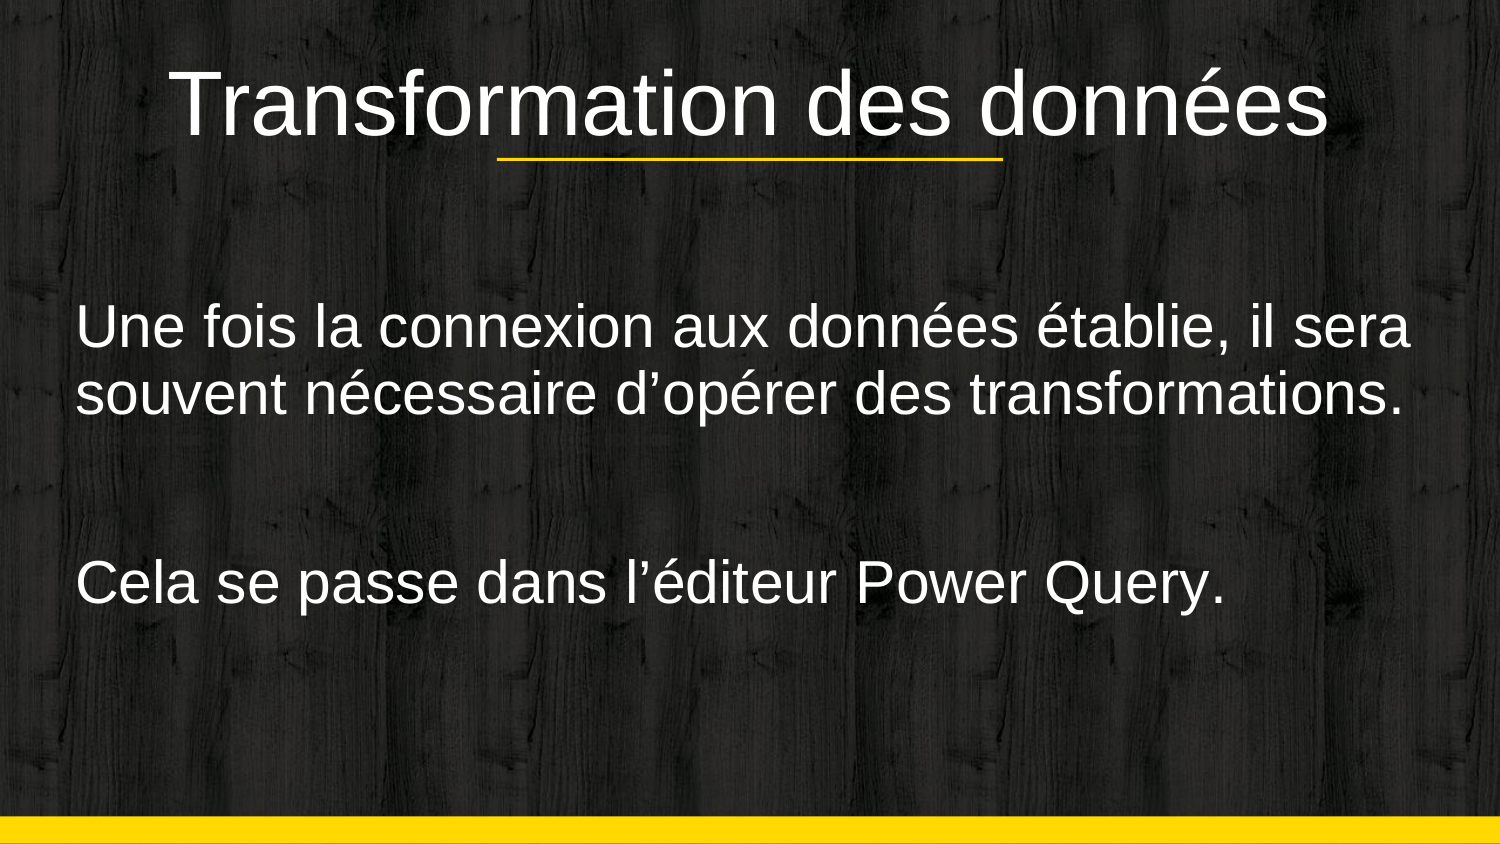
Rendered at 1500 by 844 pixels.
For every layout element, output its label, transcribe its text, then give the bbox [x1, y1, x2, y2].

picture [0, 0, 1500, 816]
title Transformation des données [75, 33, 1425, 175]
list Une fois la connexion aux données établie, il sera souvent nécessaire d’opérer des transformations. Cela se passe dans l’éditeur Power Query. [75, 197, 1418, 687]
